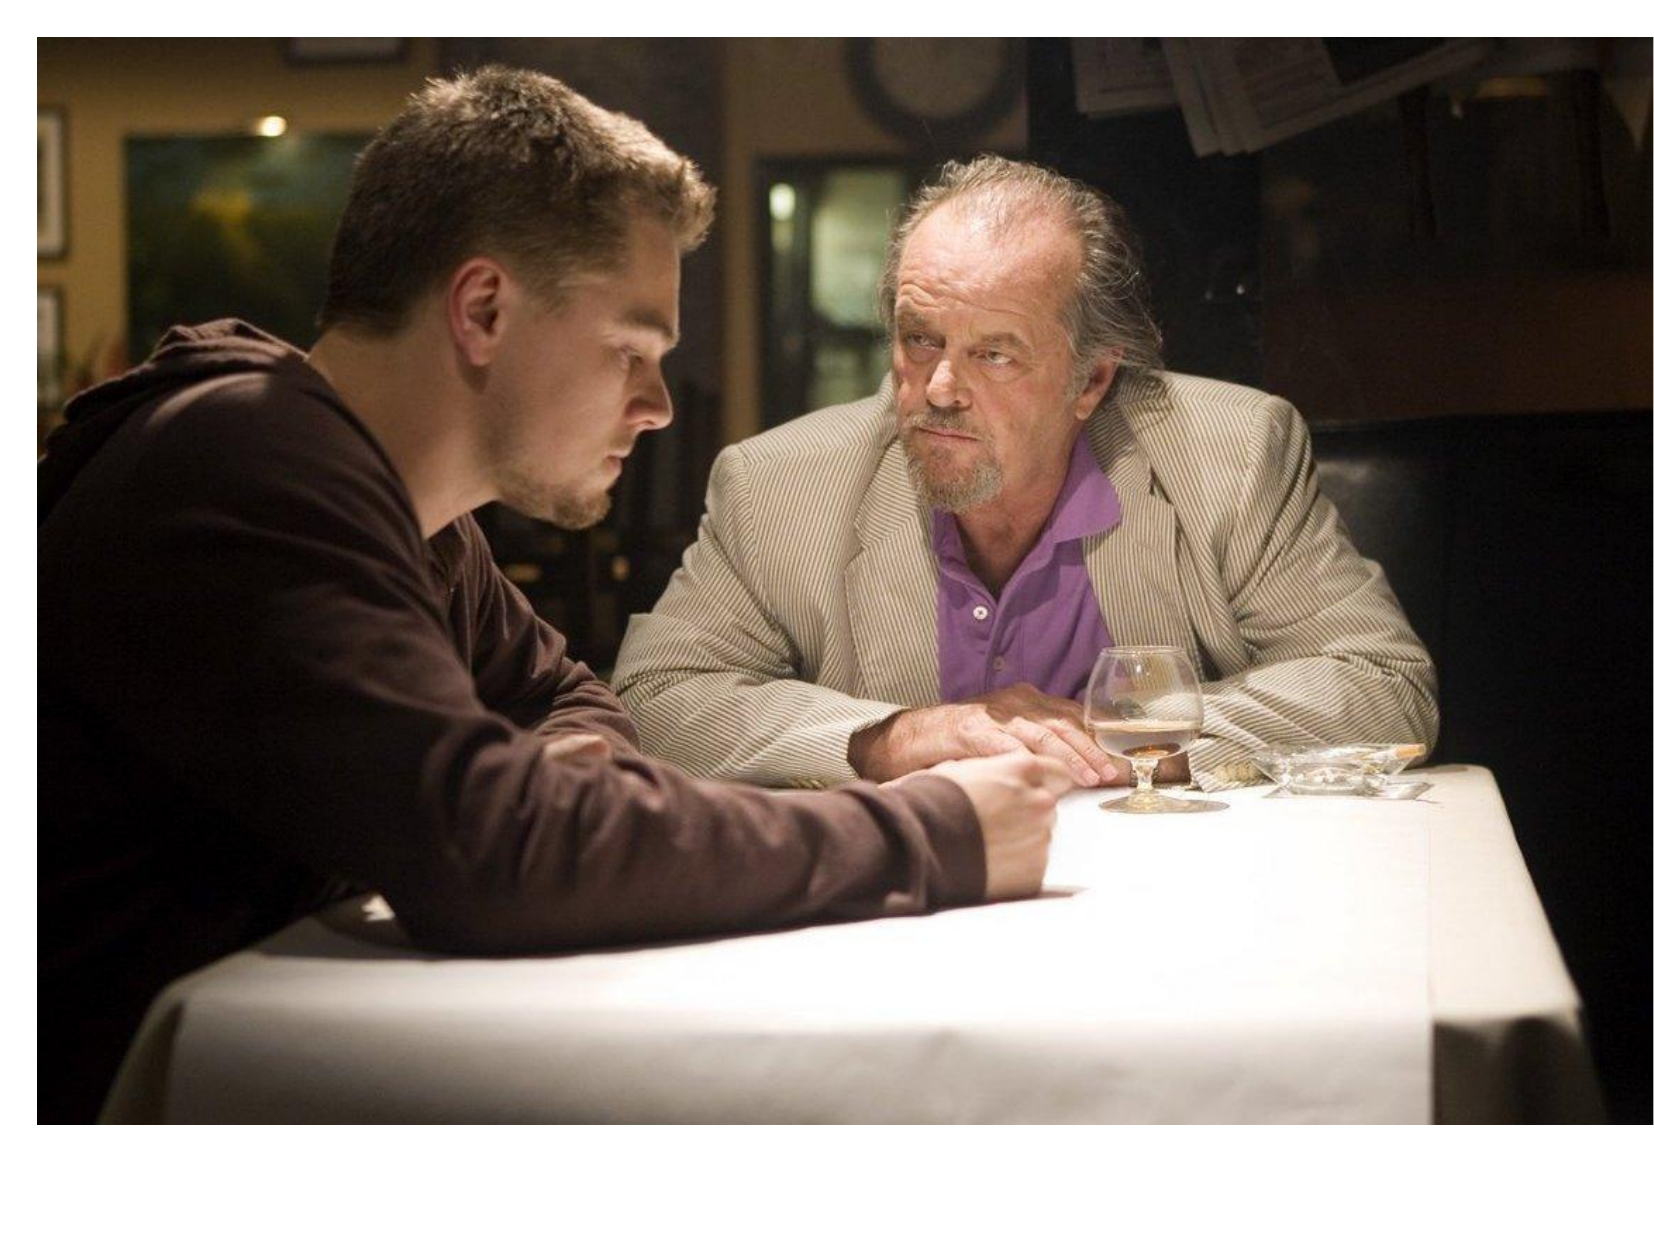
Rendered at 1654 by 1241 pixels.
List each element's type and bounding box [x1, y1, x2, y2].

picture [37, 37, 1654, 1126]
